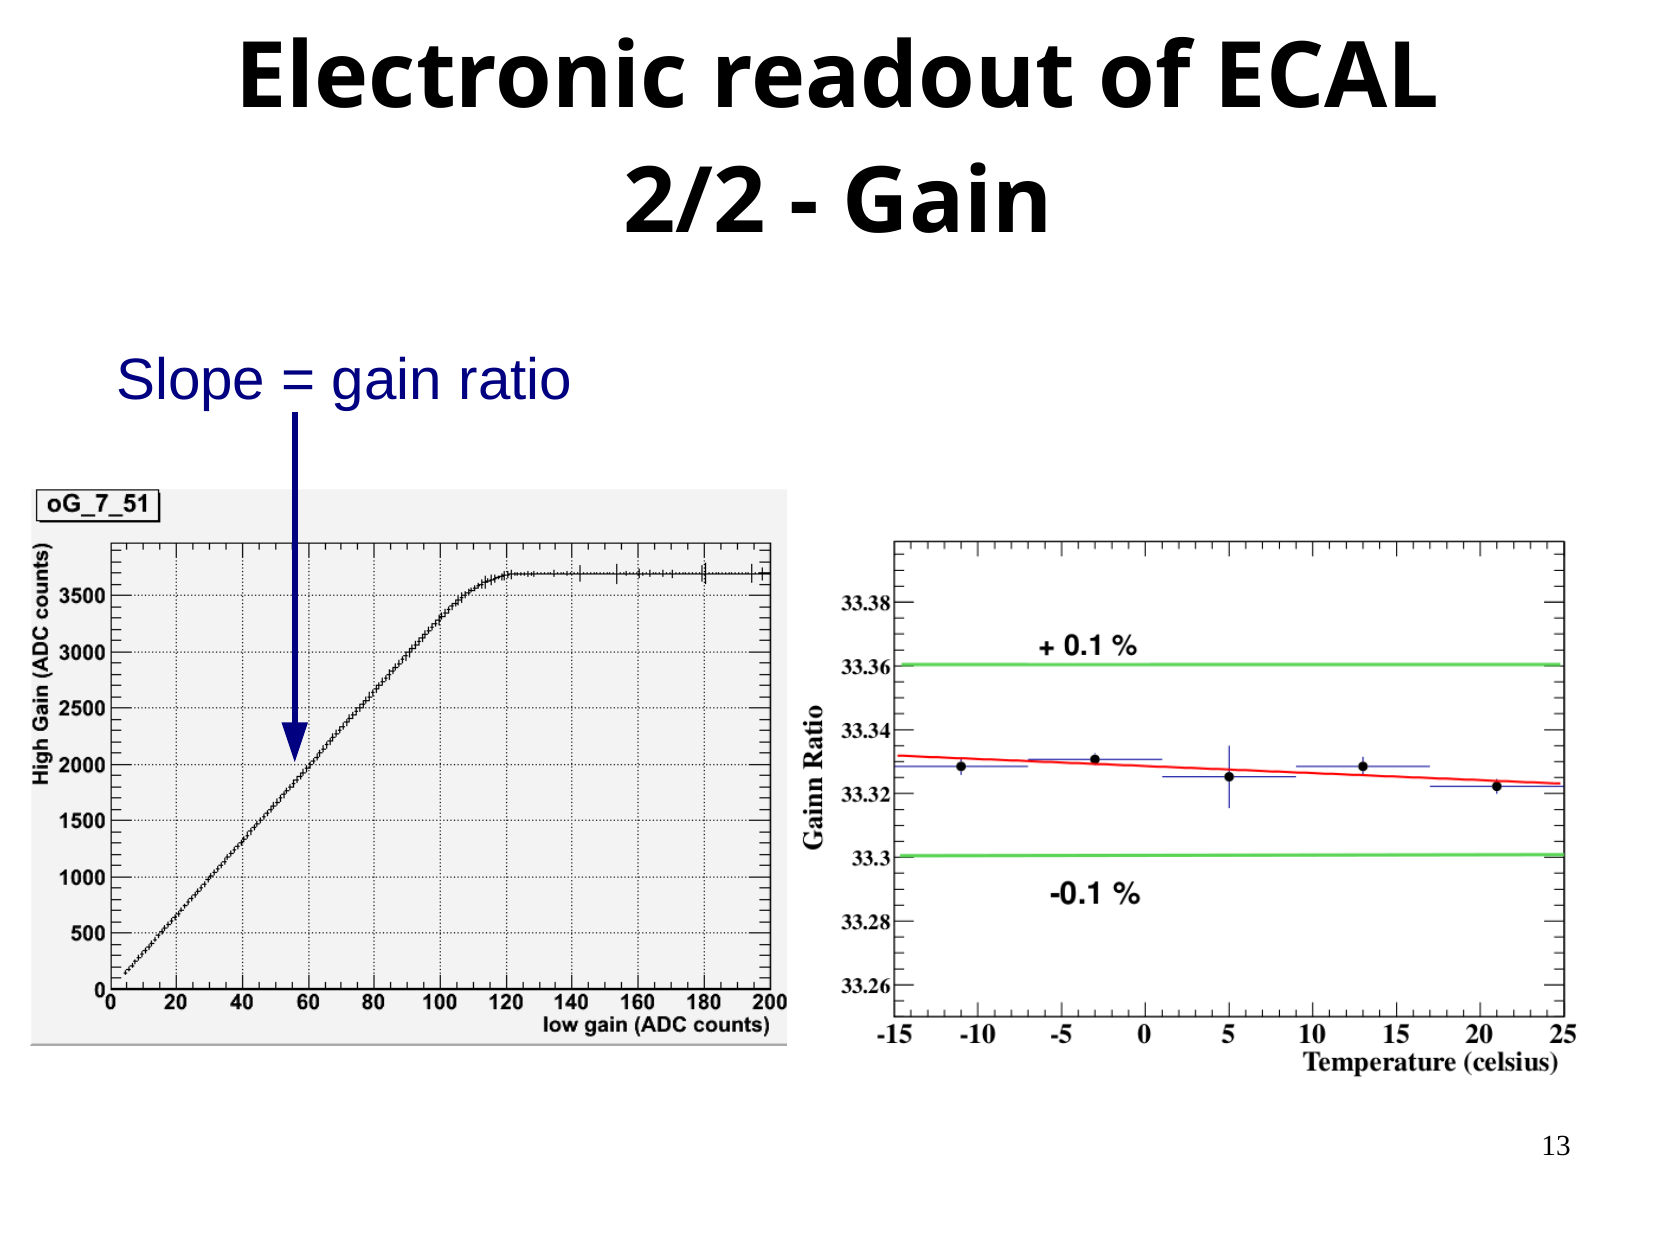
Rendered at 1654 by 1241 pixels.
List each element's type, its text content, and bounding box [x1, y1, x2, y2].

text_box Slope = gain ratio [101, 339, 923, 522]
picture [29, 487, 1625, 1093]
title Electronic readout of ECAL 2/2 - Gain [48, 11, 1629, 258]
